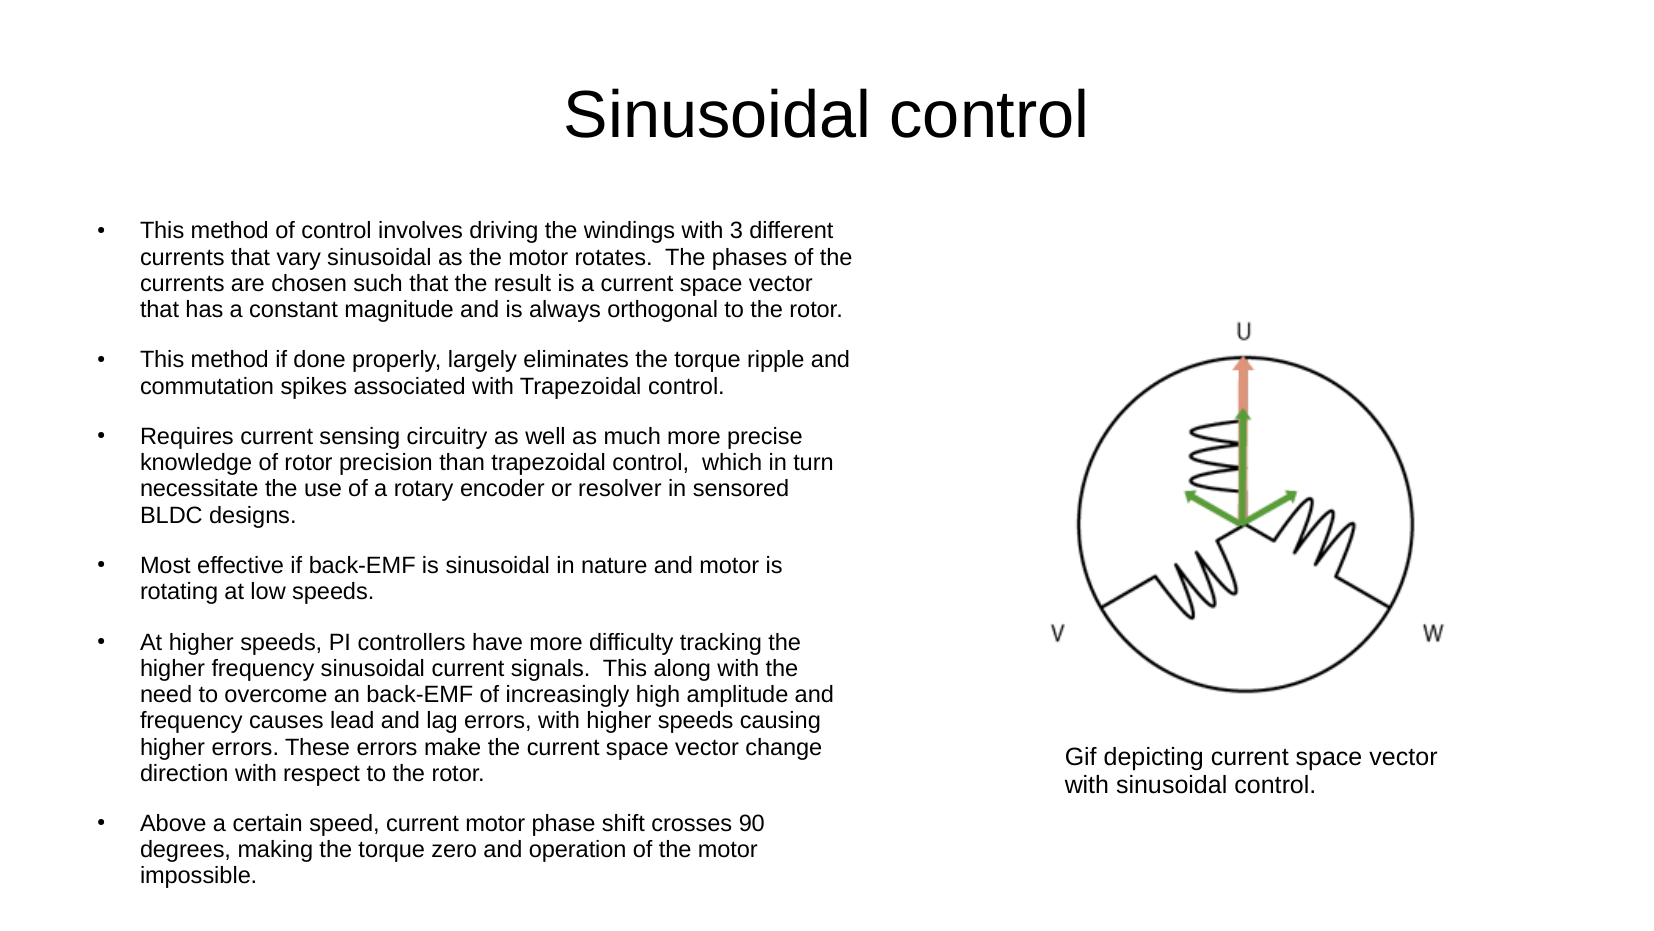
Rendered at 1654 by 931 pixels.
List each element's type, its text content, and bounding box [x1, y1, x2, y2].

text_box Gif depicting current space vector with sinusoidal control. [1050, 735, 1471, 806]
text_box [240, 285, 270, 342]
picture [1032, 314, 1471, 706]
list This method of control involves driving the windings with 3 different currents that vary sinusoidal as the motor rotates. The phases of the currents are chosen such that the result is a current space vector that has a constant magnitude and is always orthogonal to the rotor. This method if done properly, largely eliminates the torque ripple and commutation spikes associated with Trapezoidal control. Requires current sensing circuitry as well as much more precise knowledge of rotor precision than trapezoidal control, which in turn necessitate the use of a rotary encoder or resolver in sensored BLDC designs. Most effective if back-EMF is sinusoidal in nature and motor is rotating at low speeds. At higher speeds, PI controllers have more difficulty tracking the higher frequency sinusoidal current signals. This along with the need to overcome an back-EMF of increasingly high amplitude and frequency causes lead and lag errors, with higher speeds causing higher errors. These errors make the current space vector change direction with respect to the rotor. Above a certain speed, current motor phase shift crosses 90 degrees, making the torque zero and operation of the motor impossible. [82, 217, 856, 901]
title Sinusoidal control [82, 37, 1571, 193]
